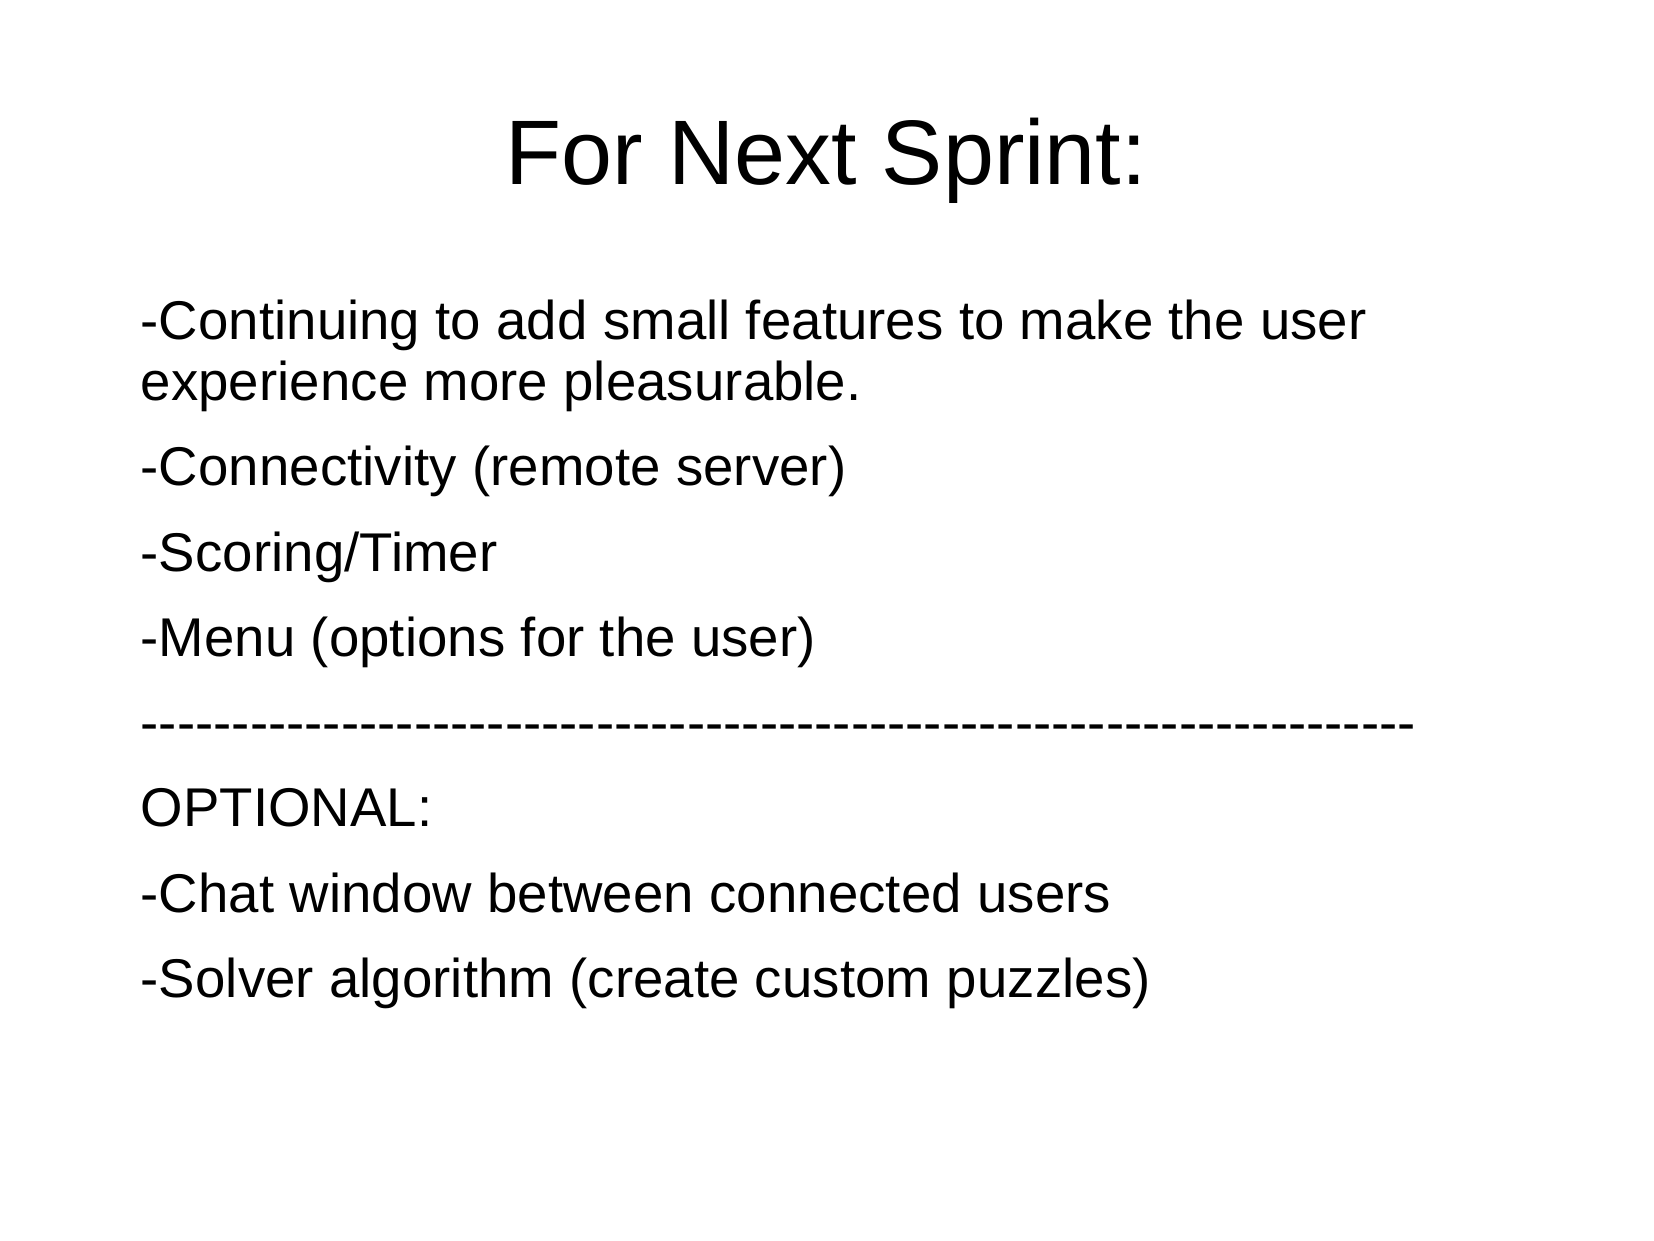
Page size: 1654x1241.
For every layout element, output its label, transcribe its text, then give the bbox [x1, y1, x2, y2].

list -Continuing to add small features to make the user experience more pleasurable. -Connectivity (remote server) -Scoring/Timer -Menu (options for the user) ---------------------------------------------------------------------- OPTIONAL: -Chat window between connected users -Solver algorithm (create custom puzzles) [82, 290, 1571, 1010]
title For Next Sprint: [82, 49, 1571, 257]
